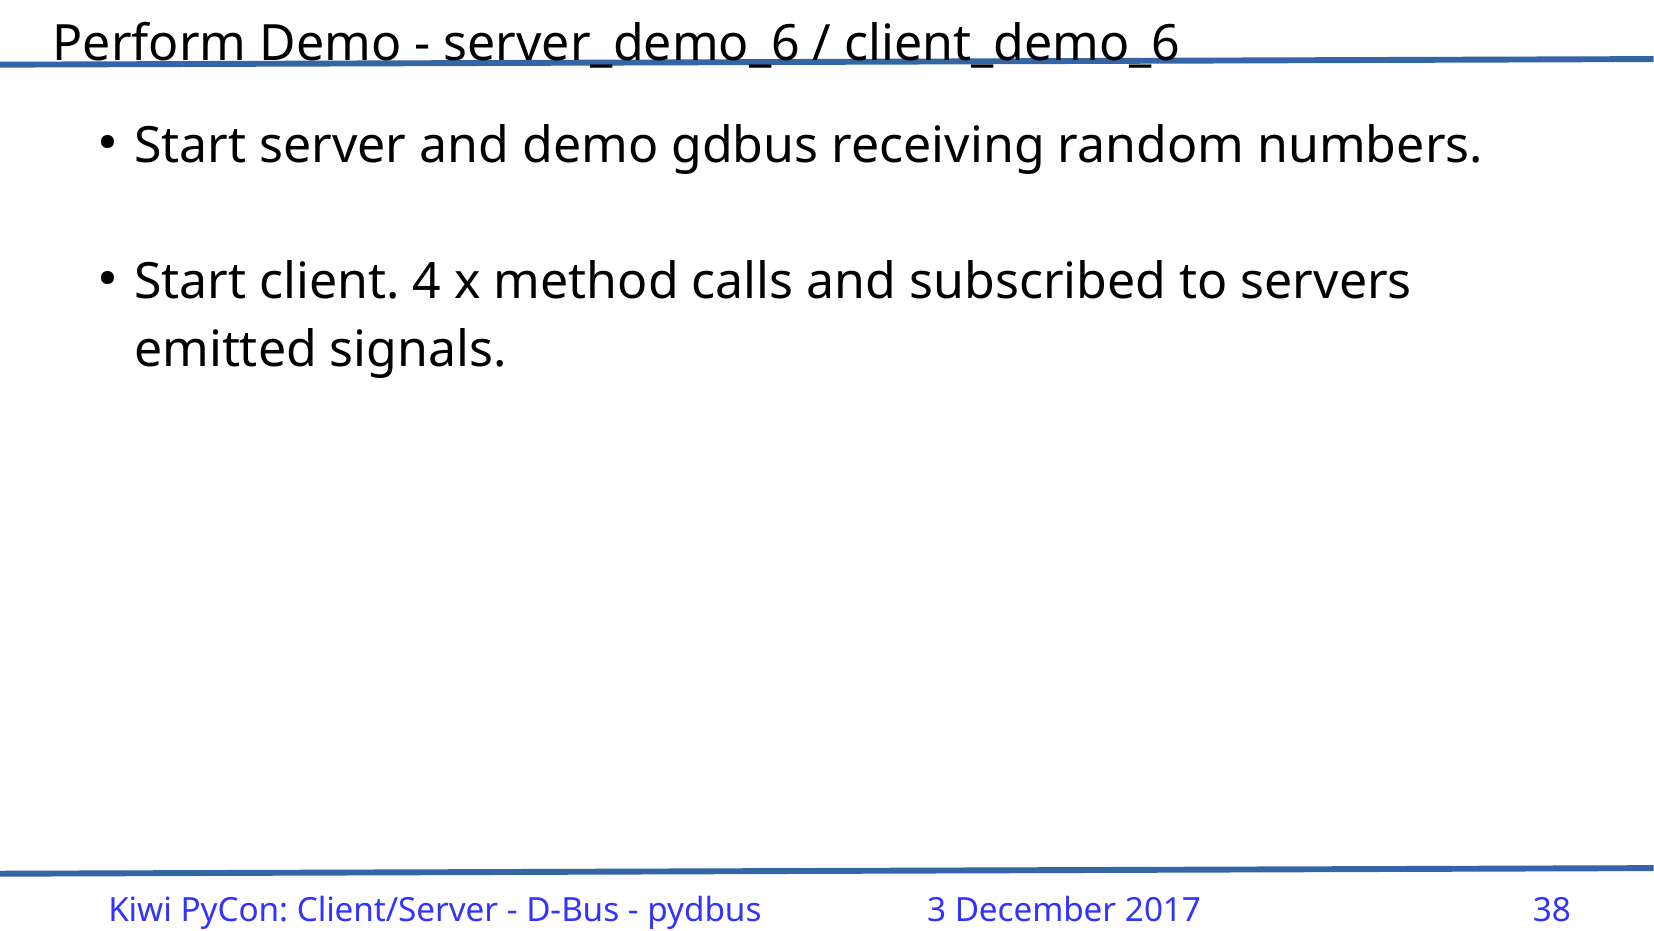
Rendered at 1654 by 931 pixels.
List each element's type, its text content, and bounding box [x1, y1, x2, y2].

text_box Perform Demo - server_demo_6 / client_demo_6 [37, 0, 1540, 76]
text_box Start server and demo gdbus receiving random numbers. Start client. 4 x method calls and subscribed to servers emitted signals. [84, 101, 1586, 750]
